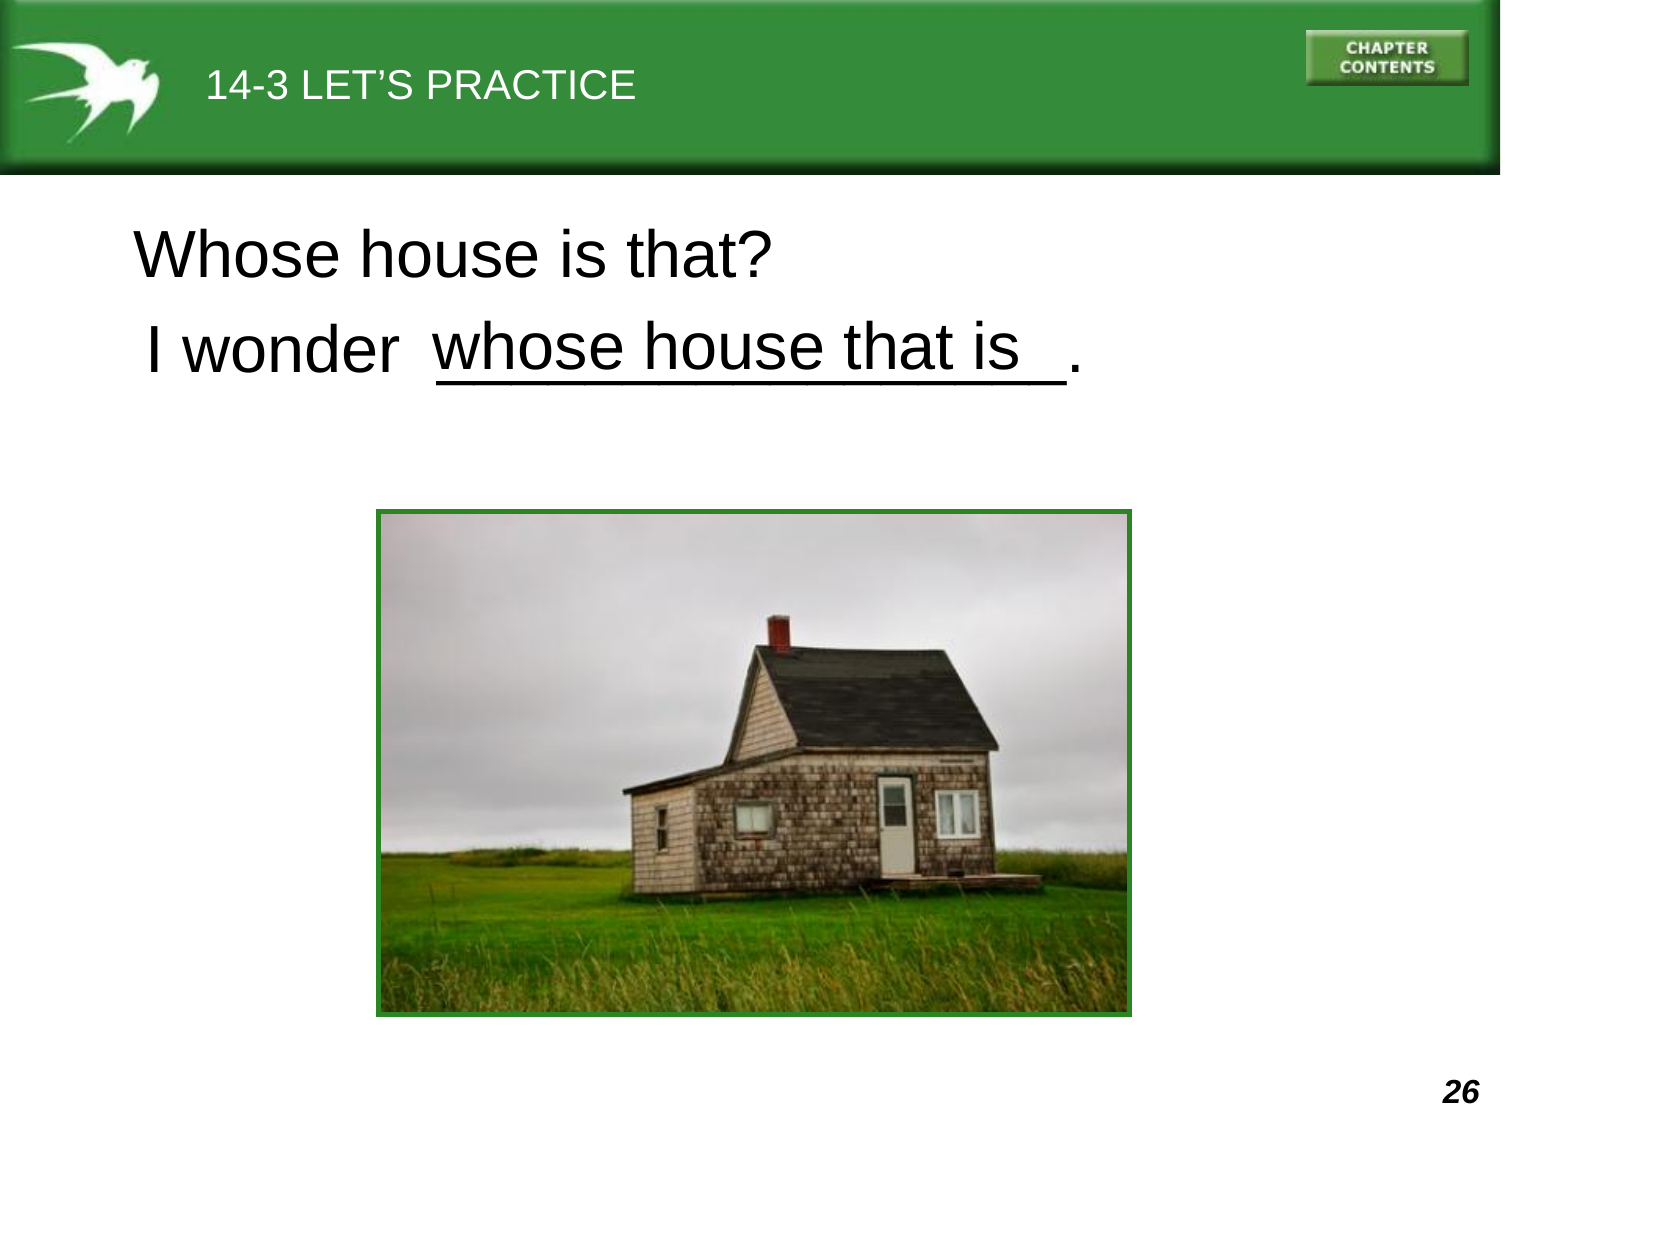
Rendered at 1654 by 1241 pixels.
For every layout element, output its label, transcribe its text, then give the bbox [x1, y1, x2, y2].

text_box whose house that is [417, 295, 1037, 392]
picture [0, 0, 1500, 175]
text_box 14-3 LET’S PRACTICE [190, 50, 1363, 116]
text_box I wonder _________________. [131, 298, 1101, 394]
text_box Whose house is that? [118, 203, 790, 299]
picture [380, 513, 1128, 1013]
